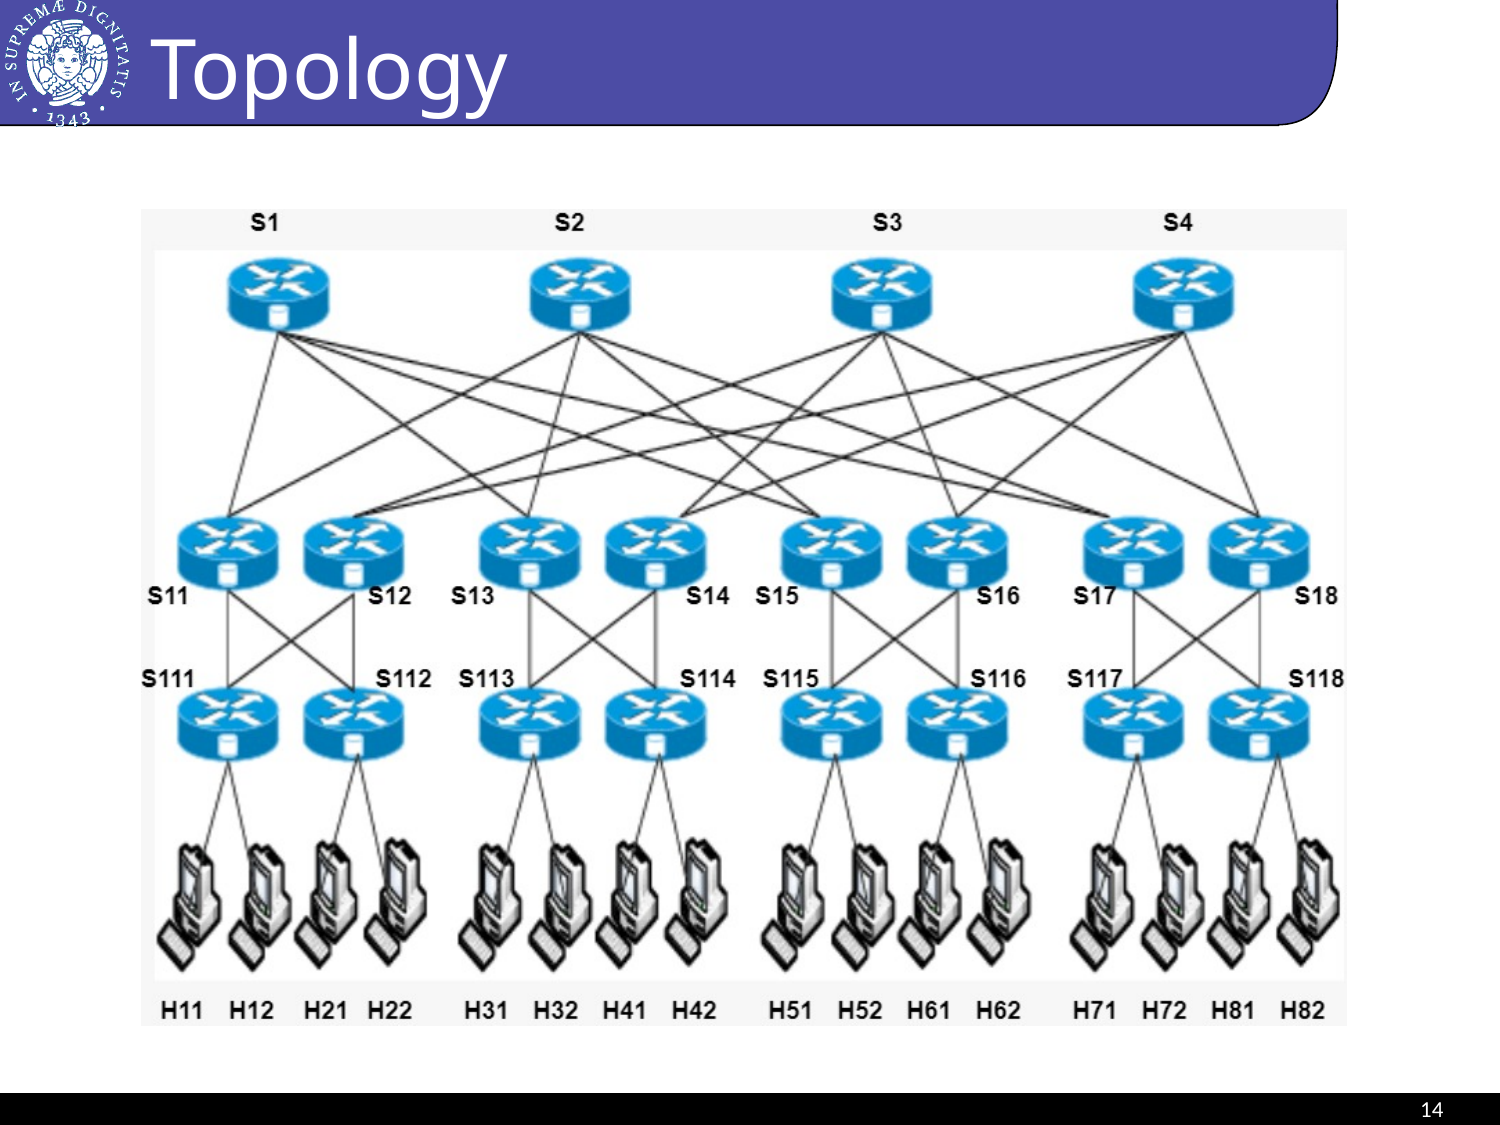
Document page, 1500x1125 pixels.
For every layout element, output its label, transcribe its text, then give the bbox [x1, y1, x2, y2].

text_box <numero> [2, 1086, 1500, 1125]
picture [141, 209, 1347, 1026]
picture [2, 0, 133, 130]
text_box Topology [135, 7, 1341, 126]
